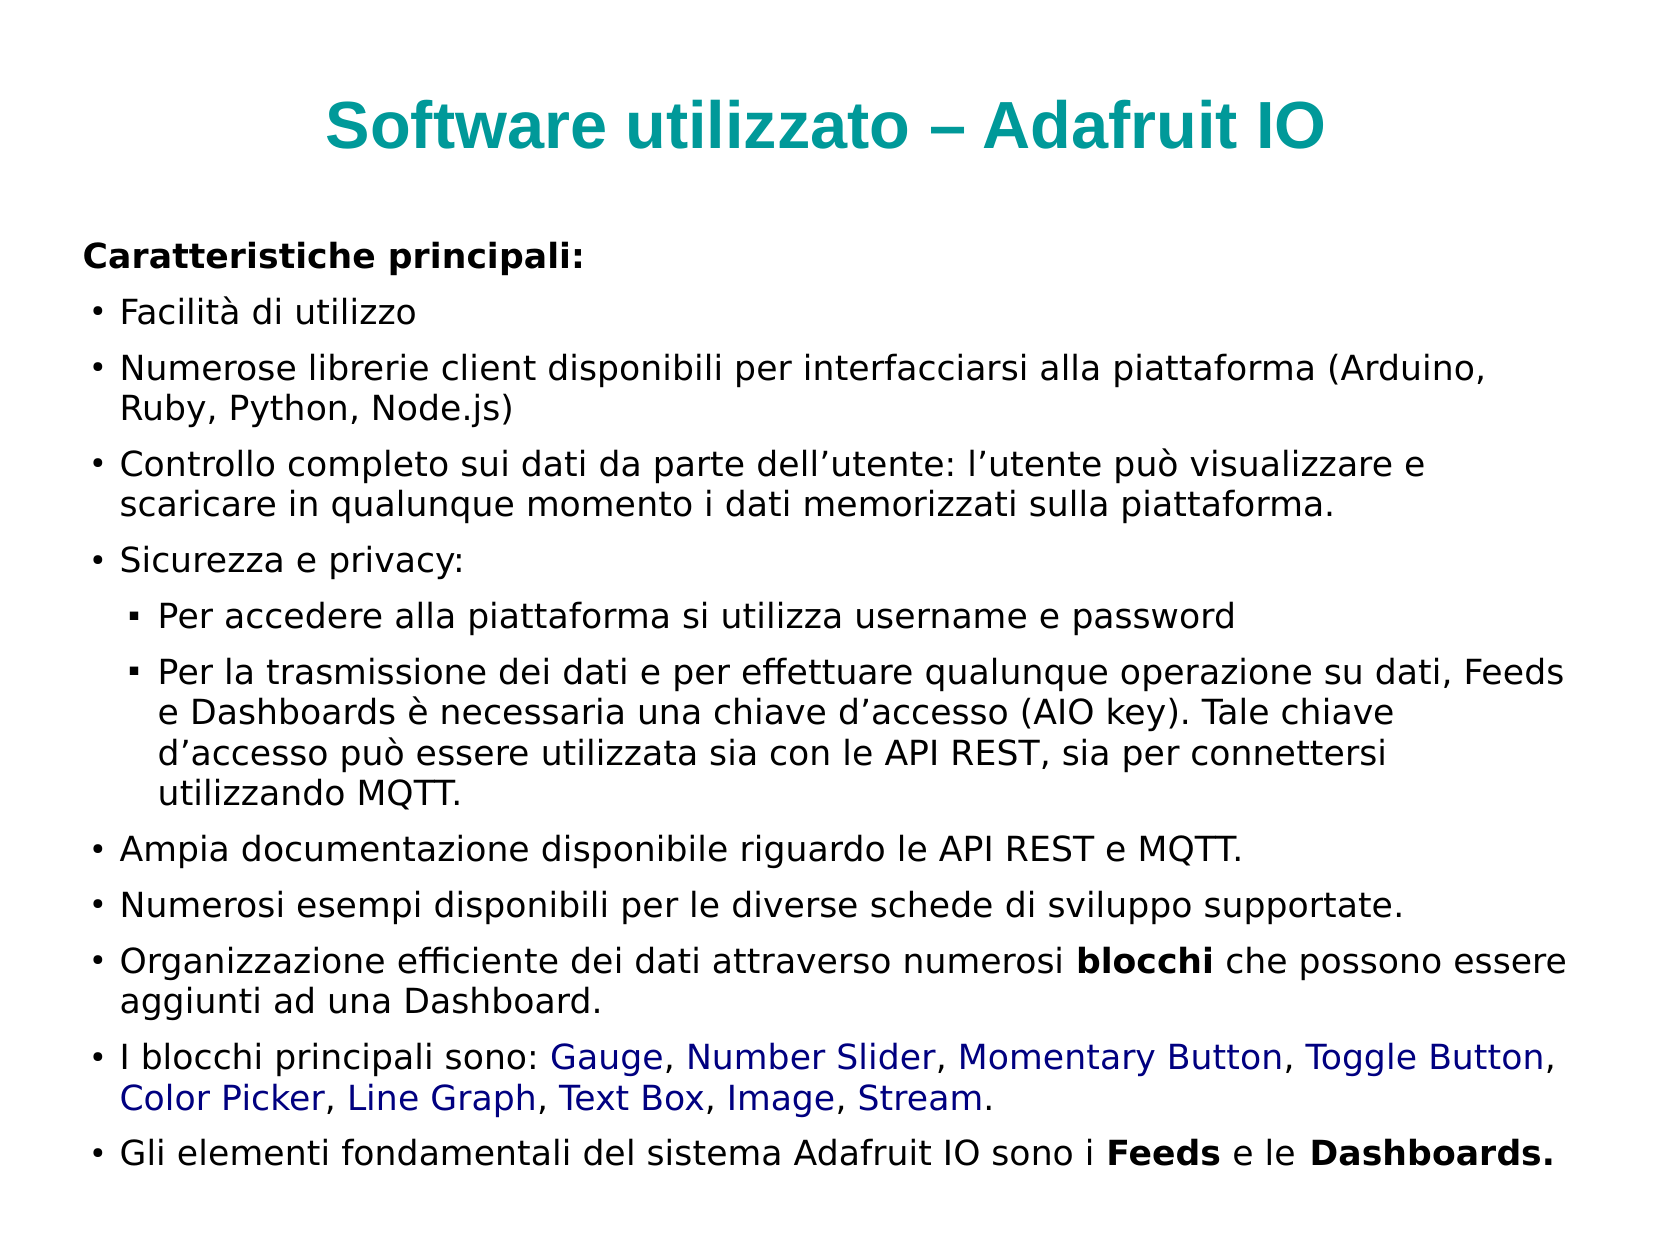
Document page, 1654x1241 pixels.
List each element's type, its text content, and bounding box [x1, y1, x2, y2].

title Software utilizzato – Adafruit IO [82, 49, 1571, 201]
list Caratteristiche principali: Facilità di utilizzo Numerose librerie client disponibili per interfacciarsi alla piattaforma (Arduino, Ruby, Python, Node.js) Controllo completo sui dati da parte dell’utente: l’utente può visualizzare e scaricare in qualunque momento i dati memorizzati sulla piattaforma. Sicurezza e privacy: Per accedere alla piattaforma si utilizza username e password Per la trasmissione dei dati e per effettuare qualunque operazione su dati, Feeds e Dashboards è necessaria una chiave d’accesso (AIO key). Tale chiave d’accesso può essere utilizzata sia con le API REST, sia per connettersi utilizzando MQTT. Ampia documentazione disponibile riguardo le API REST e MQTT. Numerosi esempi disponibili per le diverse schede di sviluppo supportate. Organizzazione efficiente dei dati attraverso numerosi blocchi che possono essere aggiunti ad una Dashboard. I blocchi principali sono: Gauge, Number Slider, Momentary Button, Toggle Button, Color Picker, Line Graph, Text Box, Image, Stream. Gli elementi fondamentali del sistema Adafruit IO sono i Feeds e le Dashboards. [82, 236, 1571, 1182]
